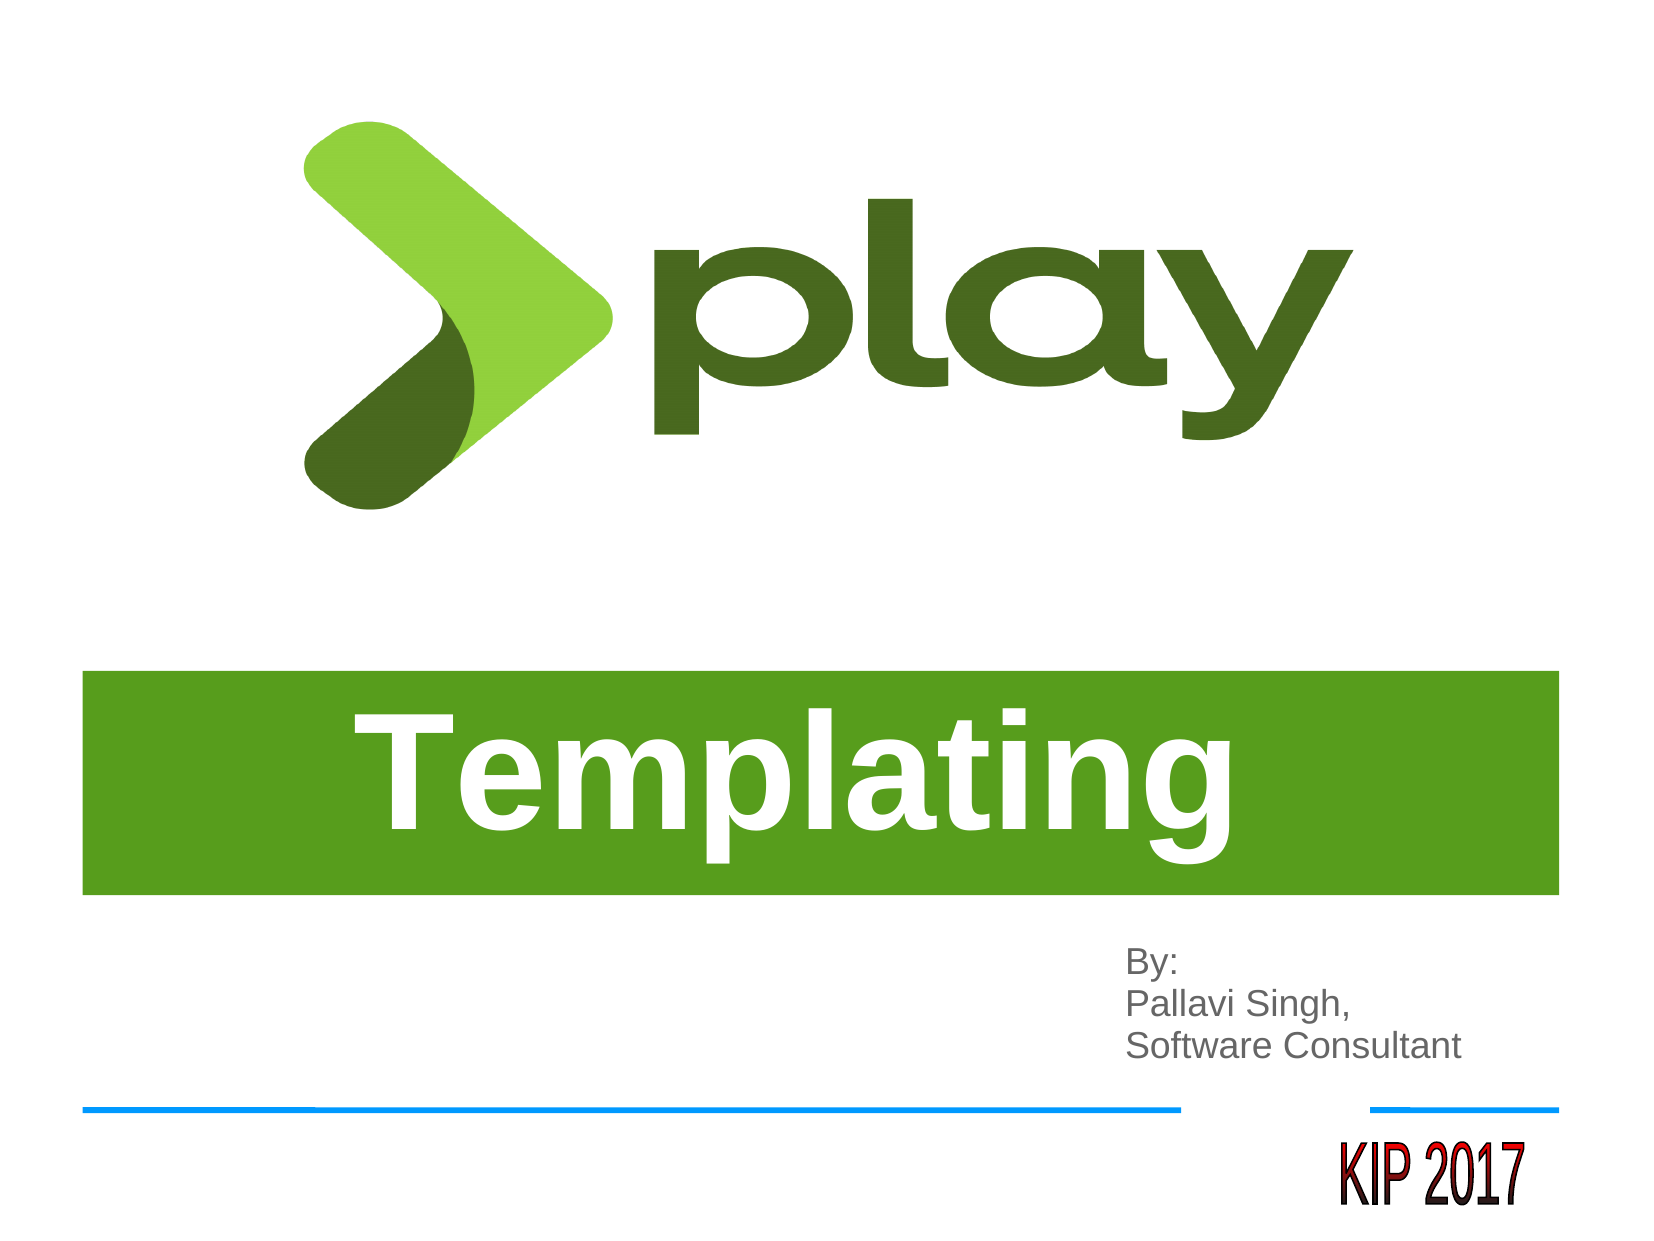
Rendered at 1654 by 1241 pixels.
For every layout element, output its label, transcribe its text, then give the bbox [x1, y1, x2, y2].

text_box By: Pallavi Singh, Software Consultant [1110, 933, 1560, 1074]
picture [236, 100, 1394, 531]
text_box Templating [82, 670, 1560, 896]
